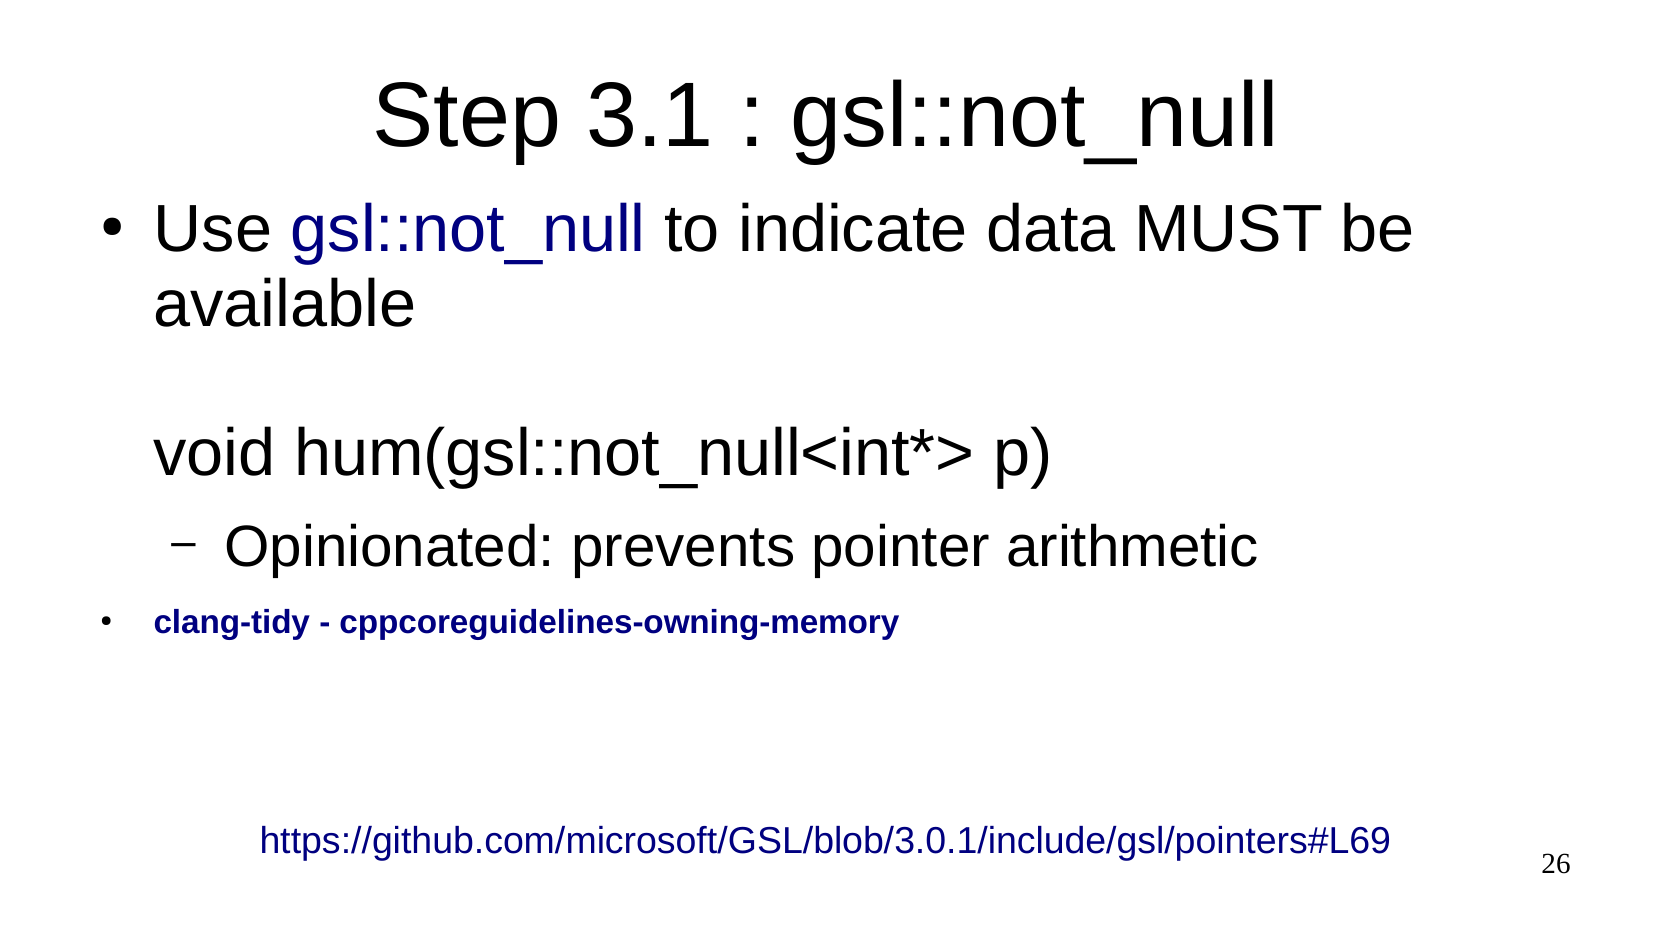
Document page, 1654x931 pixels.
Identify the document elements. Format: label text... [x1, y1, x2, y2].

text_box https://github.com/microsoft/GSL/blob/3.0.1/include/gsl/pointers#L69 [244, 812, 1409, 870]
list Use gsl::not_null to indicate data MUST be available void hum(gsl::not_null<int*> p) Opinionated: prevents pointer arithmetic clang-tidy - cppcoreguidelines-owning-memory [82, 190, 1571, 711]
title Step 3.1 : gsl::not_null [82, 37, 1571, 190]
